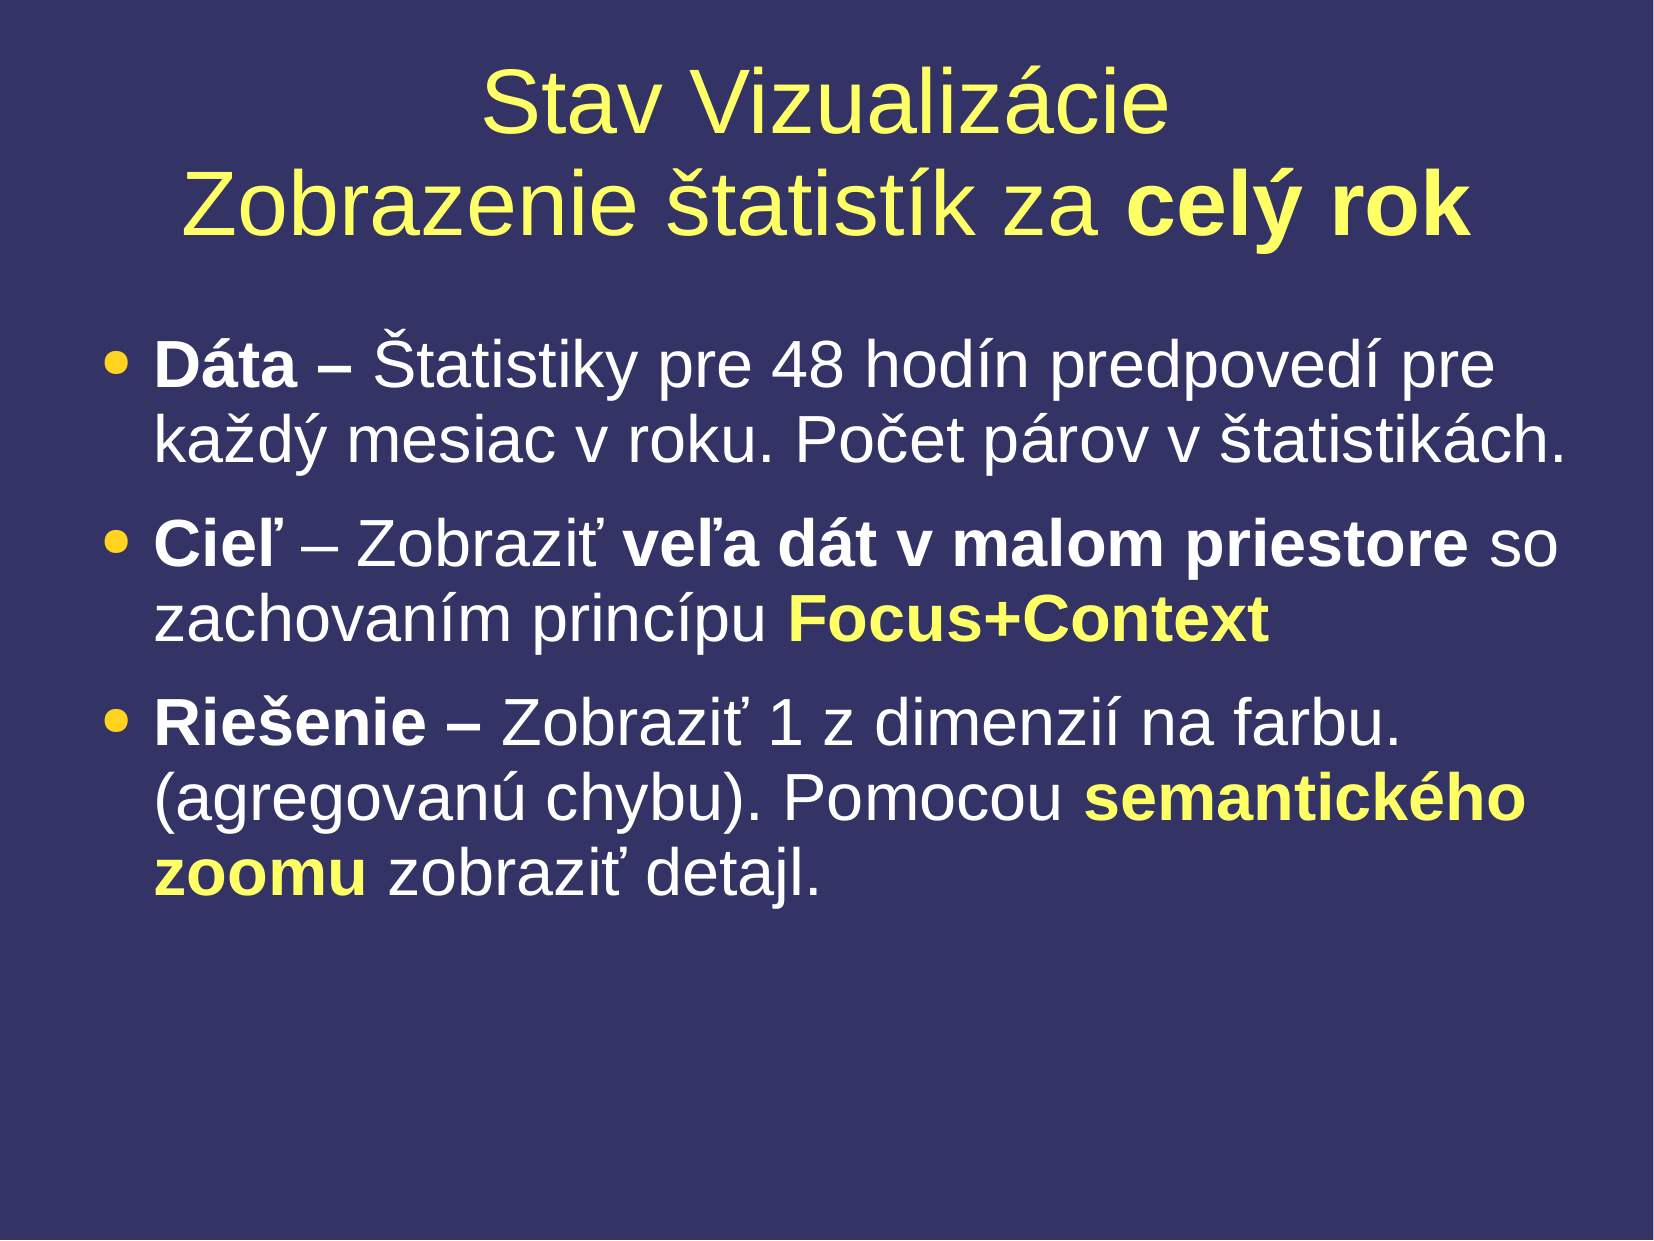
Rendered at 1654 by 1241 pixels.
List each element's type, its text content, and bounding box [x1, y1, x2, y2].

list Dáta – Štatistiky pre 48 hodín predpovedí pre každý mesiac v roku. Počet párov v štatistikách. Cieľ – Zobraziť veľa dát v malom priestore so zachovaním princípu Focus+Context Riešenie – Zobraziť 1 z dimenzií na farbu. (agregovanú chybu). Pomocou semantického zoomu zobraziť detajl. [82, 327, 1571, 1146]
title Stav Vizualizácie Zobrazenie štatistík za celý rok [82, 49, 1571, 257]
